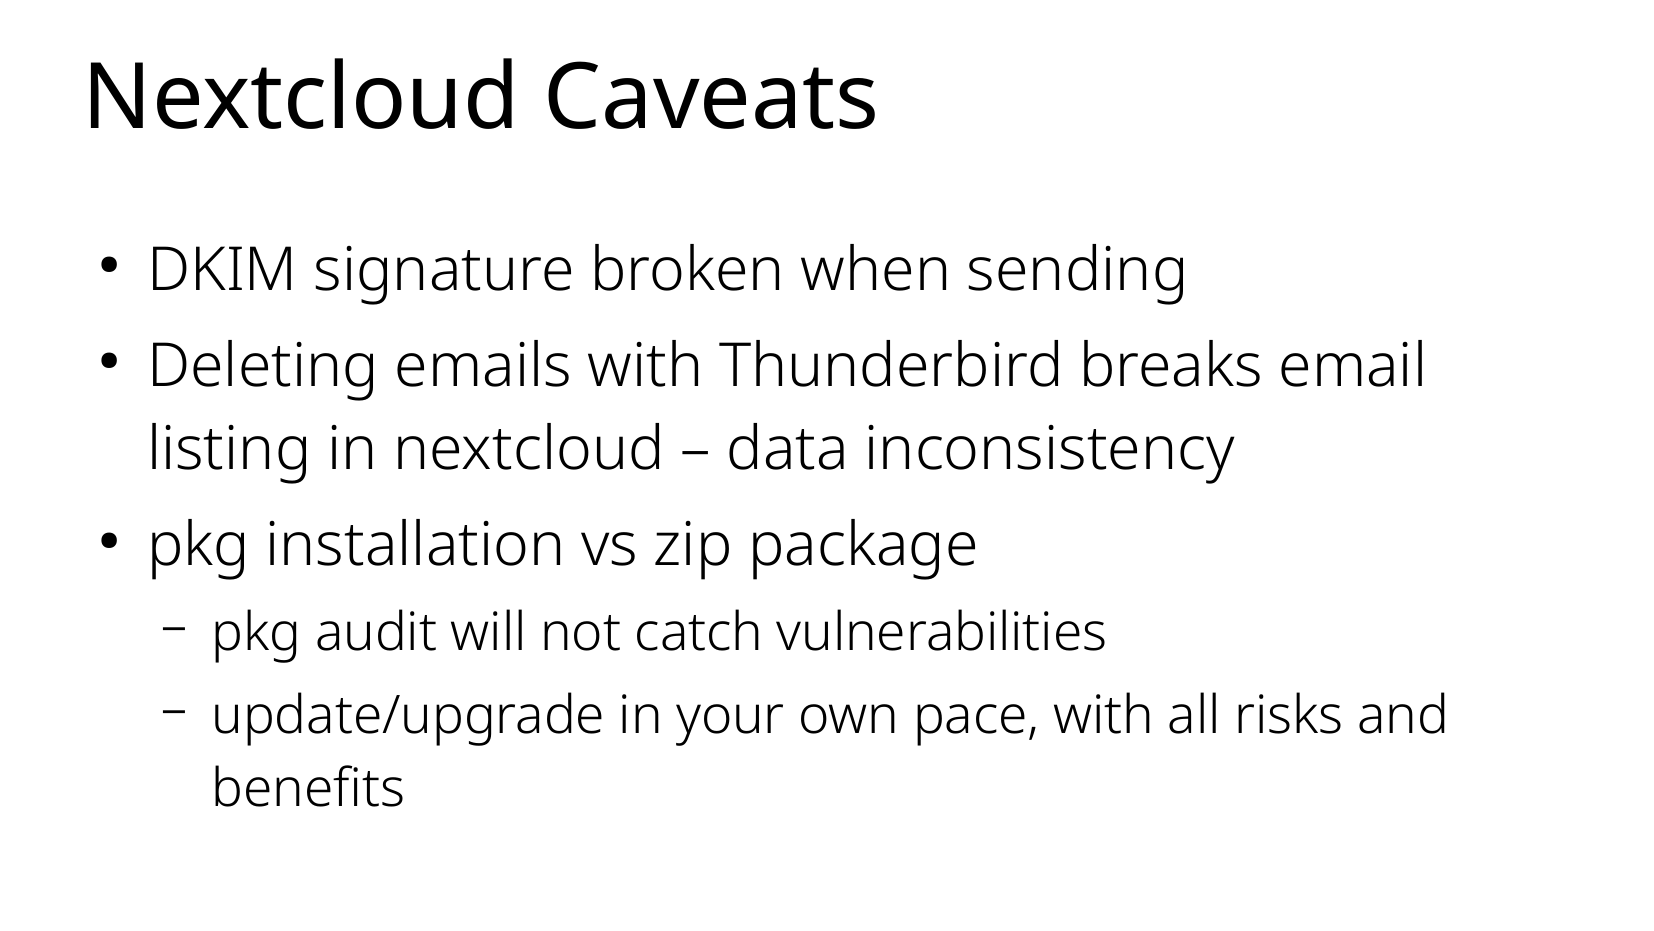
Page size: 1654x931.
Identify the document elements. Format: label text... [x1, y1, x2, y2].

title Nextcloud Caveats [82, 37, 1571, 150]
list DKIM signature broken when sending Deleting emails with Thunderbird breaks email listing in nextcloud – data inconsistency pkg installation vs zip package pkg audit will not catch vulnerabilities update/upgrade in your own pace, with all risks and benefits [82, 224, 1571, 825]
